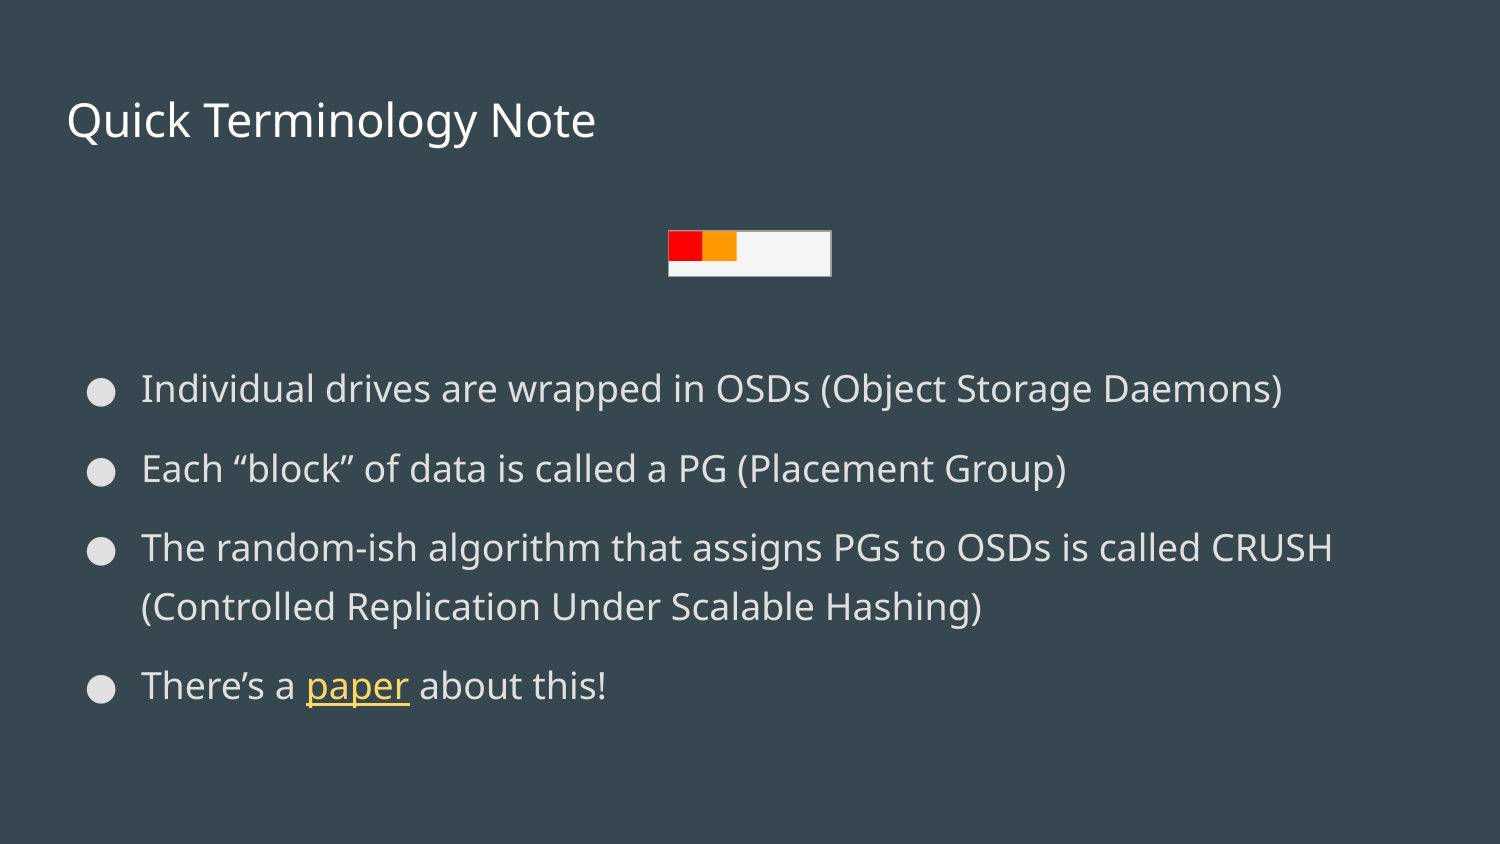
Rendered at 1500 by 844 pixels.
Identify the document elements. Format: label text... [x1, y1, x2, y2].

title Quick Terminology Note [51, 72, 1449, 167]
list Individual drives are wrapped in OSDs (Object Storage Daemons) Each “block” of data is called a PG (Placement Group) The random-ish algorithm that assigns PGs to OSDs is called CRUSH (Controlled Replication Under Scalable Hashing) There’s a paper about this! [51, 189, 1449, 750]
text_box [668, 231, 832, 277]
